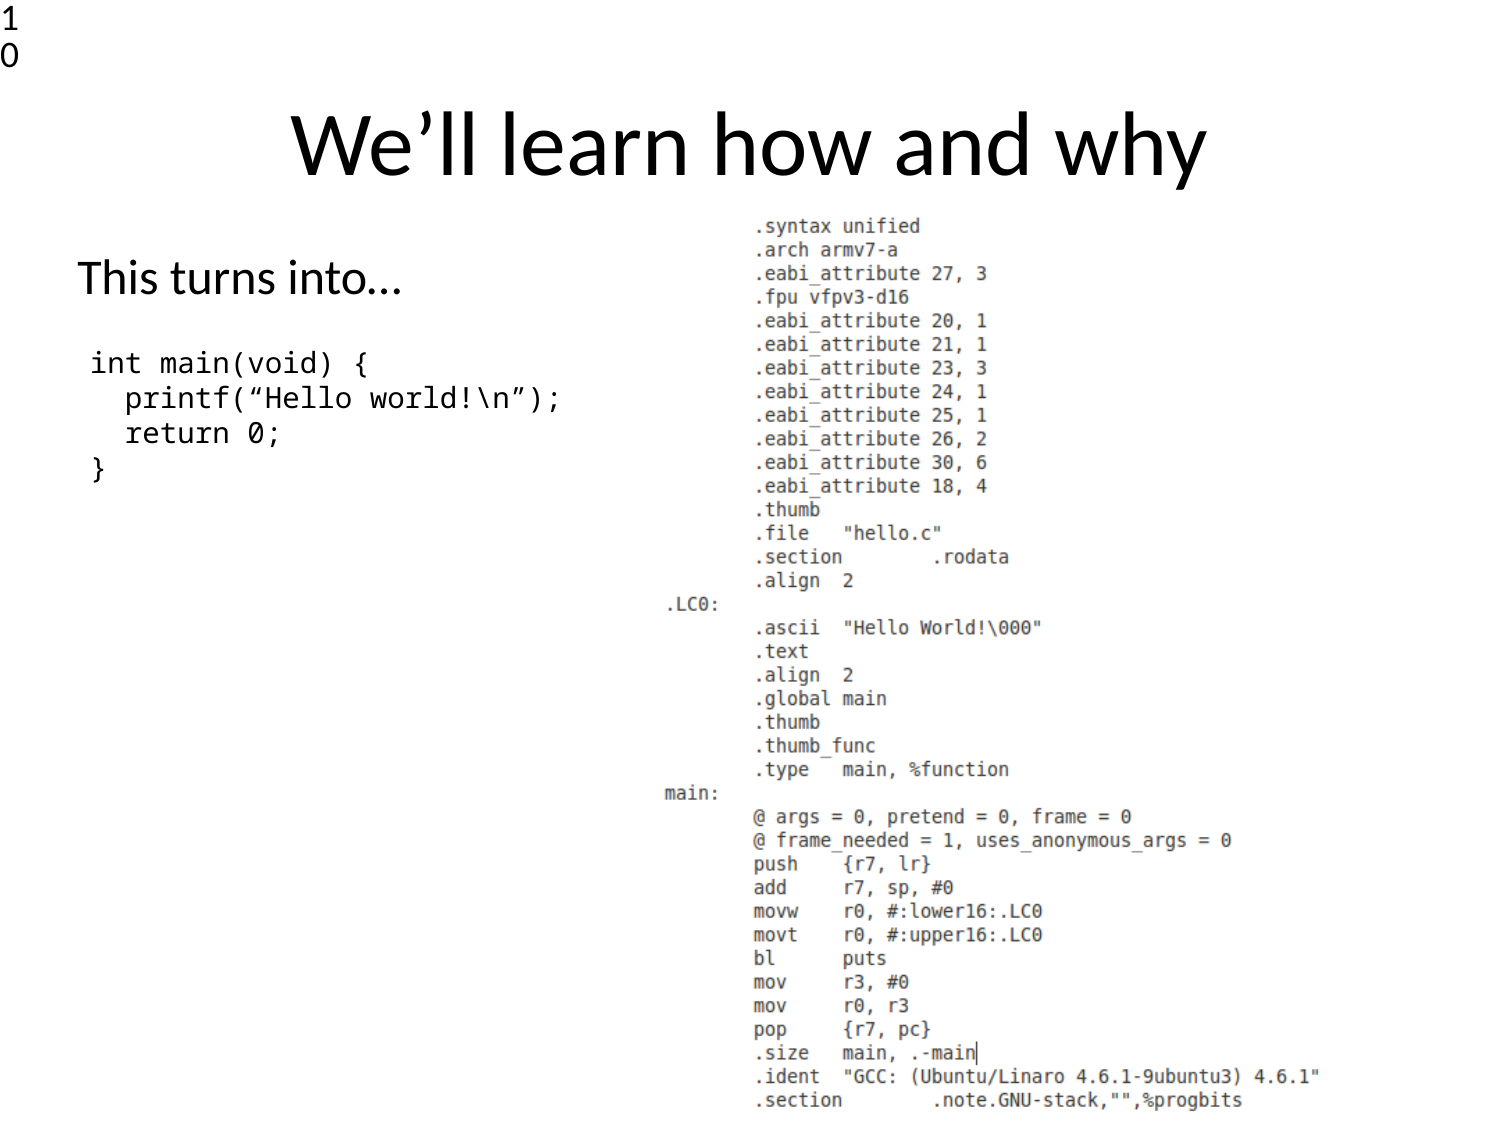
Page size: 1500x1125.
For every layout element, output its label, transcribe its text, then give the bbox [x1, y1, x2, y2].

text_box This turns into… [62, 237, 1438, 313]
picture [662, 233, 1325, 237]
title We’ll learn how and why [75, 45, 1425, 233]
picture [662, 313, 1325, 1125]
text_box int main(void) { printf(“Hello world!\n”); return 0; } [75, 337, 775, 493]
